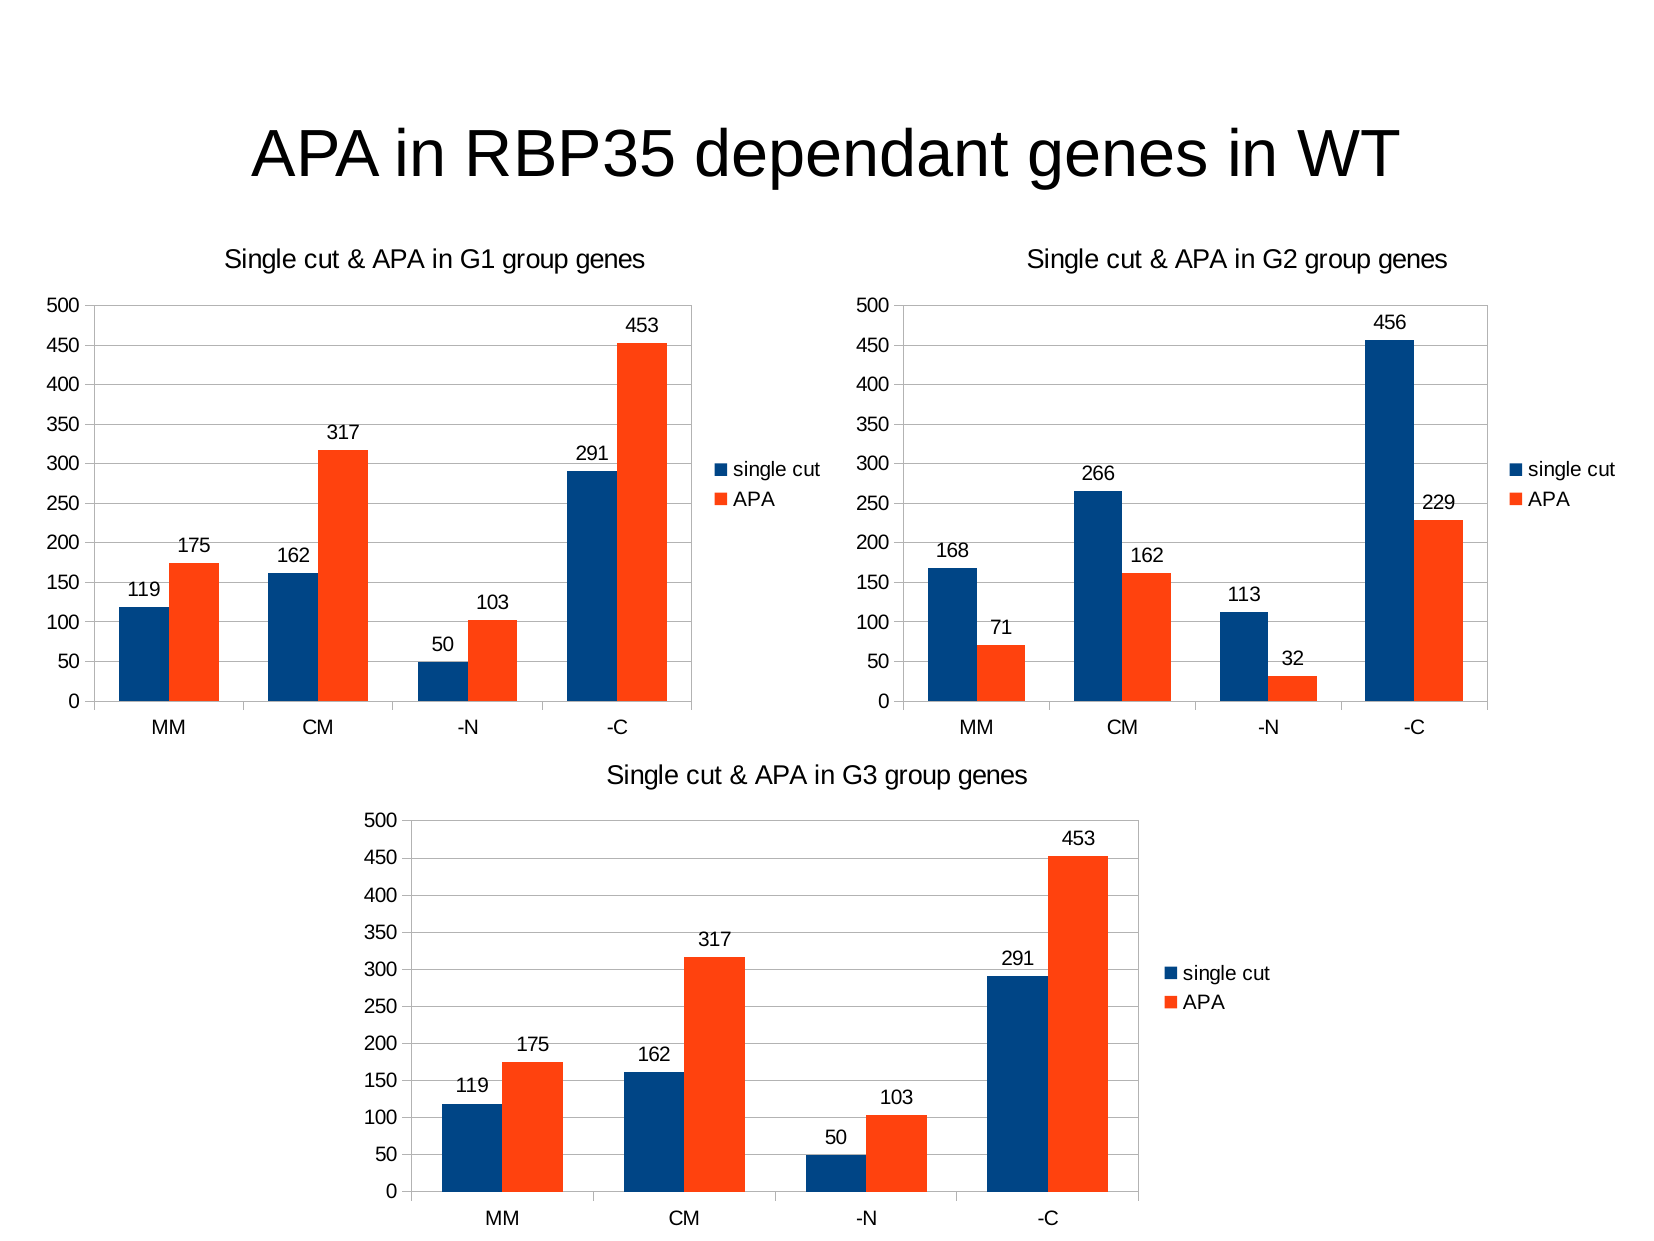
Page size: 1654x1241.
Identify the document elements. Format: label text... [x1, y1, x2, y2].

chart [30, 218, 1636, 1241]
title APA in RBP35 dependant genes in WT [82, 49, 1571, 218]
